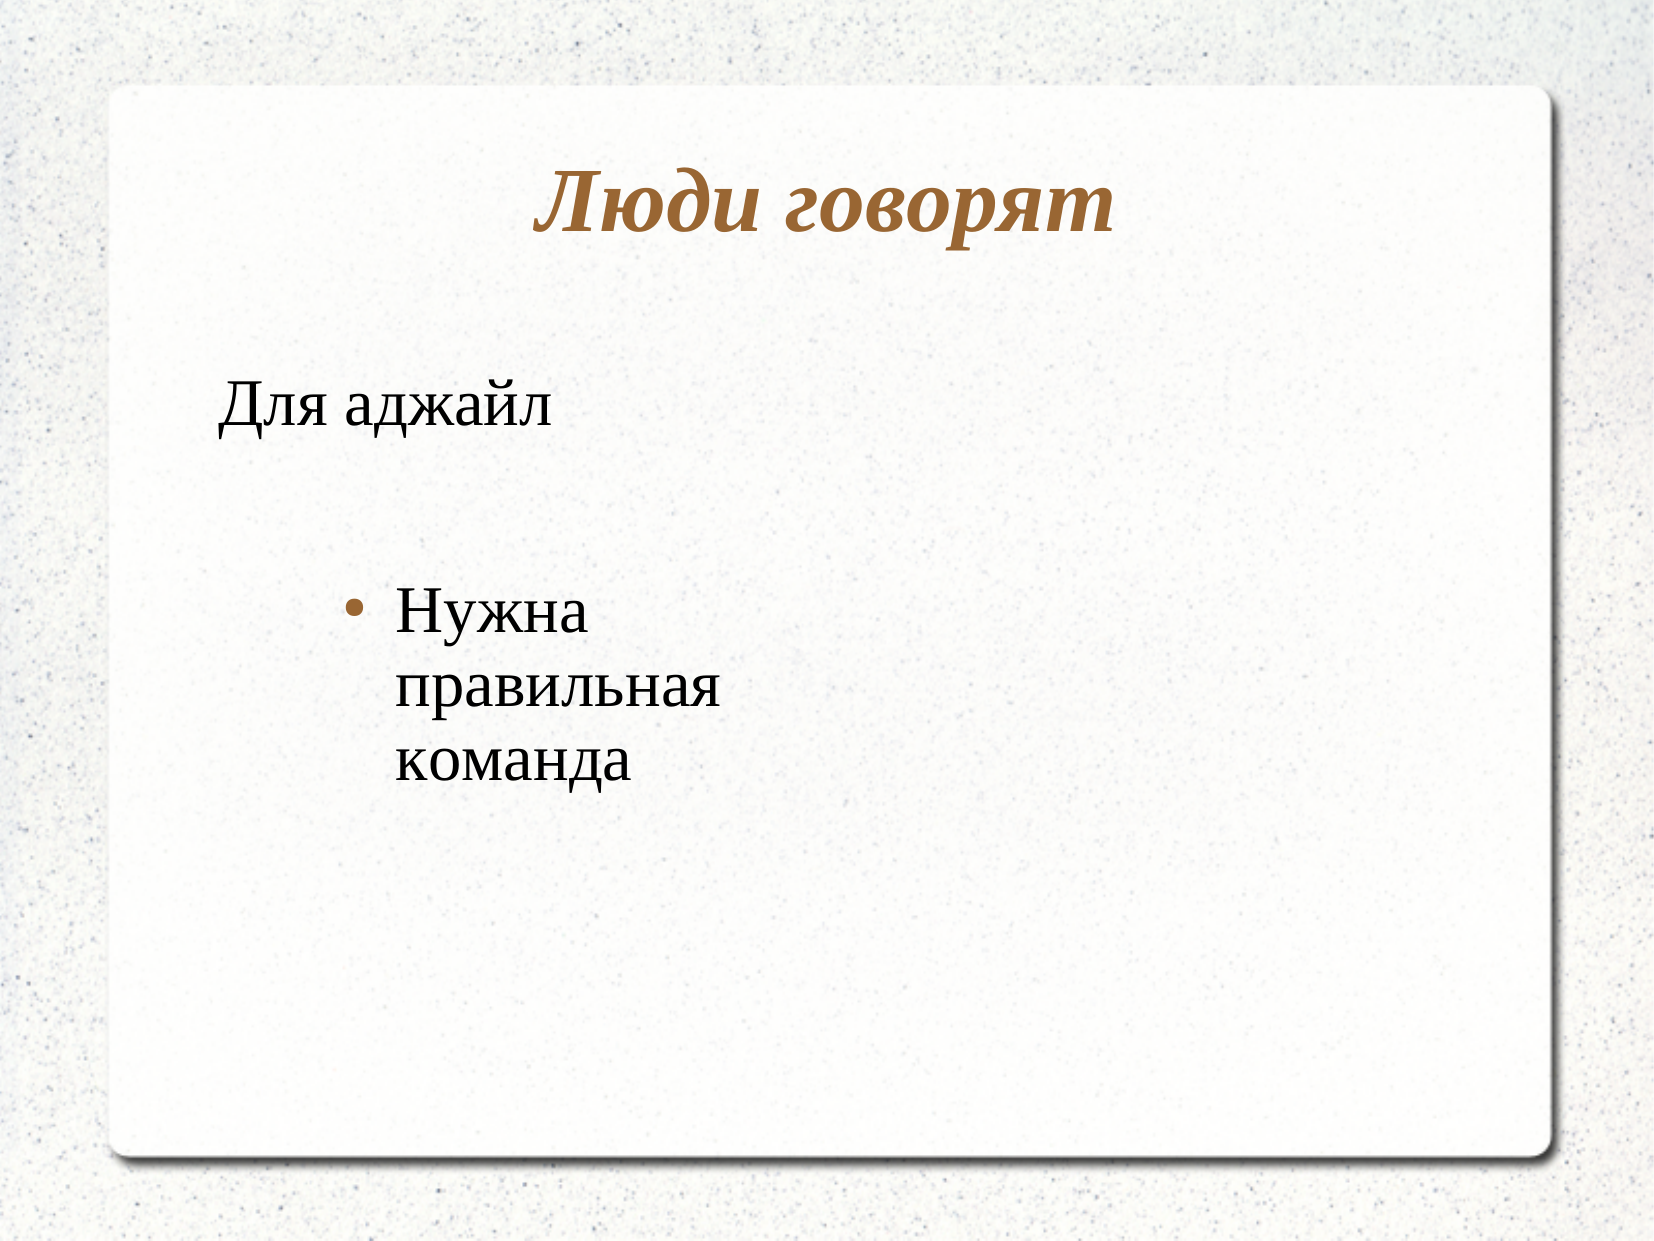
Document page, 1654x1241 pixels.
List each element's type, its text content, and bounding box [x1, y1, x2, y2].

title Люди говорят [118, 96, 1536, 304]
list Для аджайл [147, 366, 1506, 481]
list Нужна правильная команда [324, 572, 1402, 837]
picture [0, 0, 1654, 1241]
